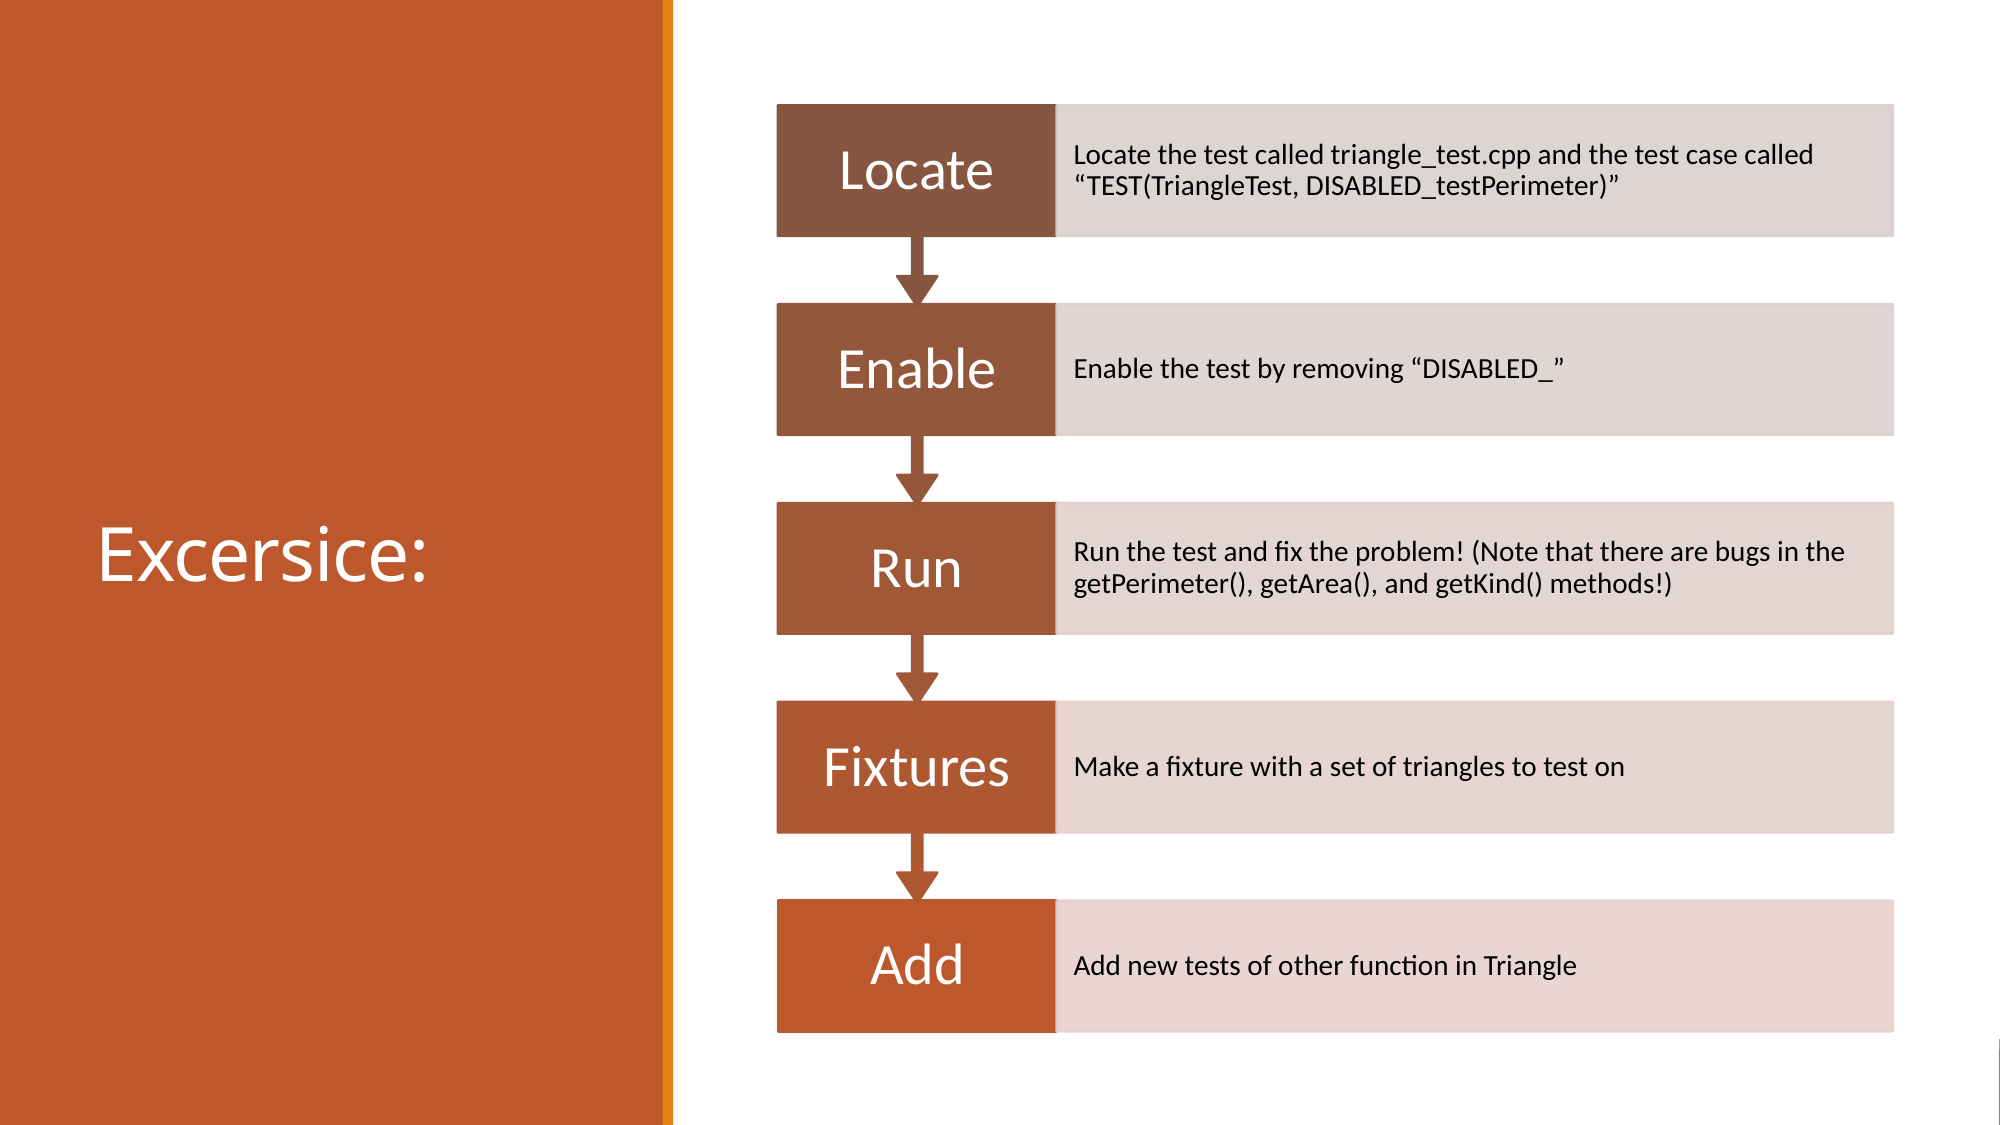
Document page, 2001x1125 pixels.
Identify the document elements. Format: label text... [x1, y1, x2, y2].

text_box Locate [777, 105, 1056, 307]
text_box Run [777, 503, 1056, 704]
title Excersice: [80, 84, 587, 1032]
text_box Fixtures [777, 701, 1056, 903]
text_box Run the test and fix the problem! (Note that there are bugs in the getPerimeter(), getArea(), and getKind() methods!) [1056, 503, 1893, 634]
text_box [0, 0, 2000, 1125]
text_box Add new tests of other function in Triangle [1056, 900, 1893, 1032]
text_box Enable the test by removing “DISABLED_” [1056, 304, 1893, 435]
text_box Locate the test called triangle_test.cpp and the test case called “TEST(TriangleTest, DISABLED_testPerimeter)” [1056, 105, 1893, 236]
text_box Make a fixture with a set of triangles to test on [1056, 701, 1893, 833]
text_box Add [777, 900, 1056, 1032]
text_box Enable [777, 304, 1056, 506]
